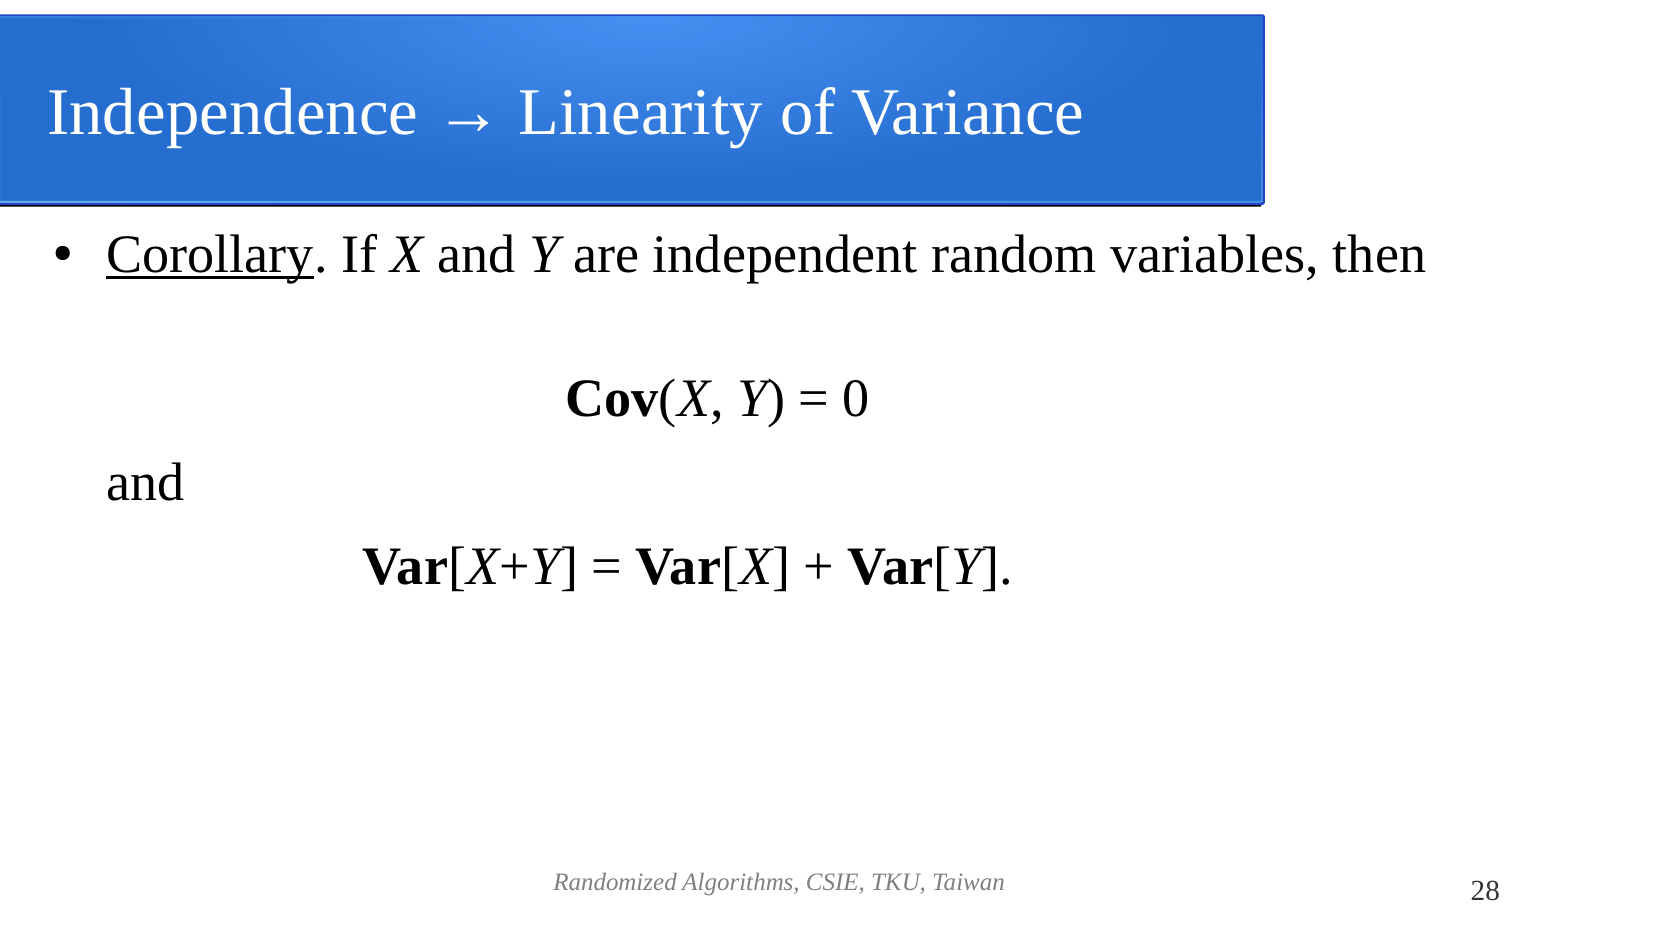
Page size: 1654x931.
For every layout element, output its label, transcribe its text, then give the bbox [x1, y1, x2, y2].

title Independence → Linearity of Variance [47, 35, 1199, 189]
list Corollary. If X and Y are independent random variables, then Cov(X, Y) = 0 and Var[X+Y] = Var[X] + Var[Y]. [35, 224, 1524, 764]
